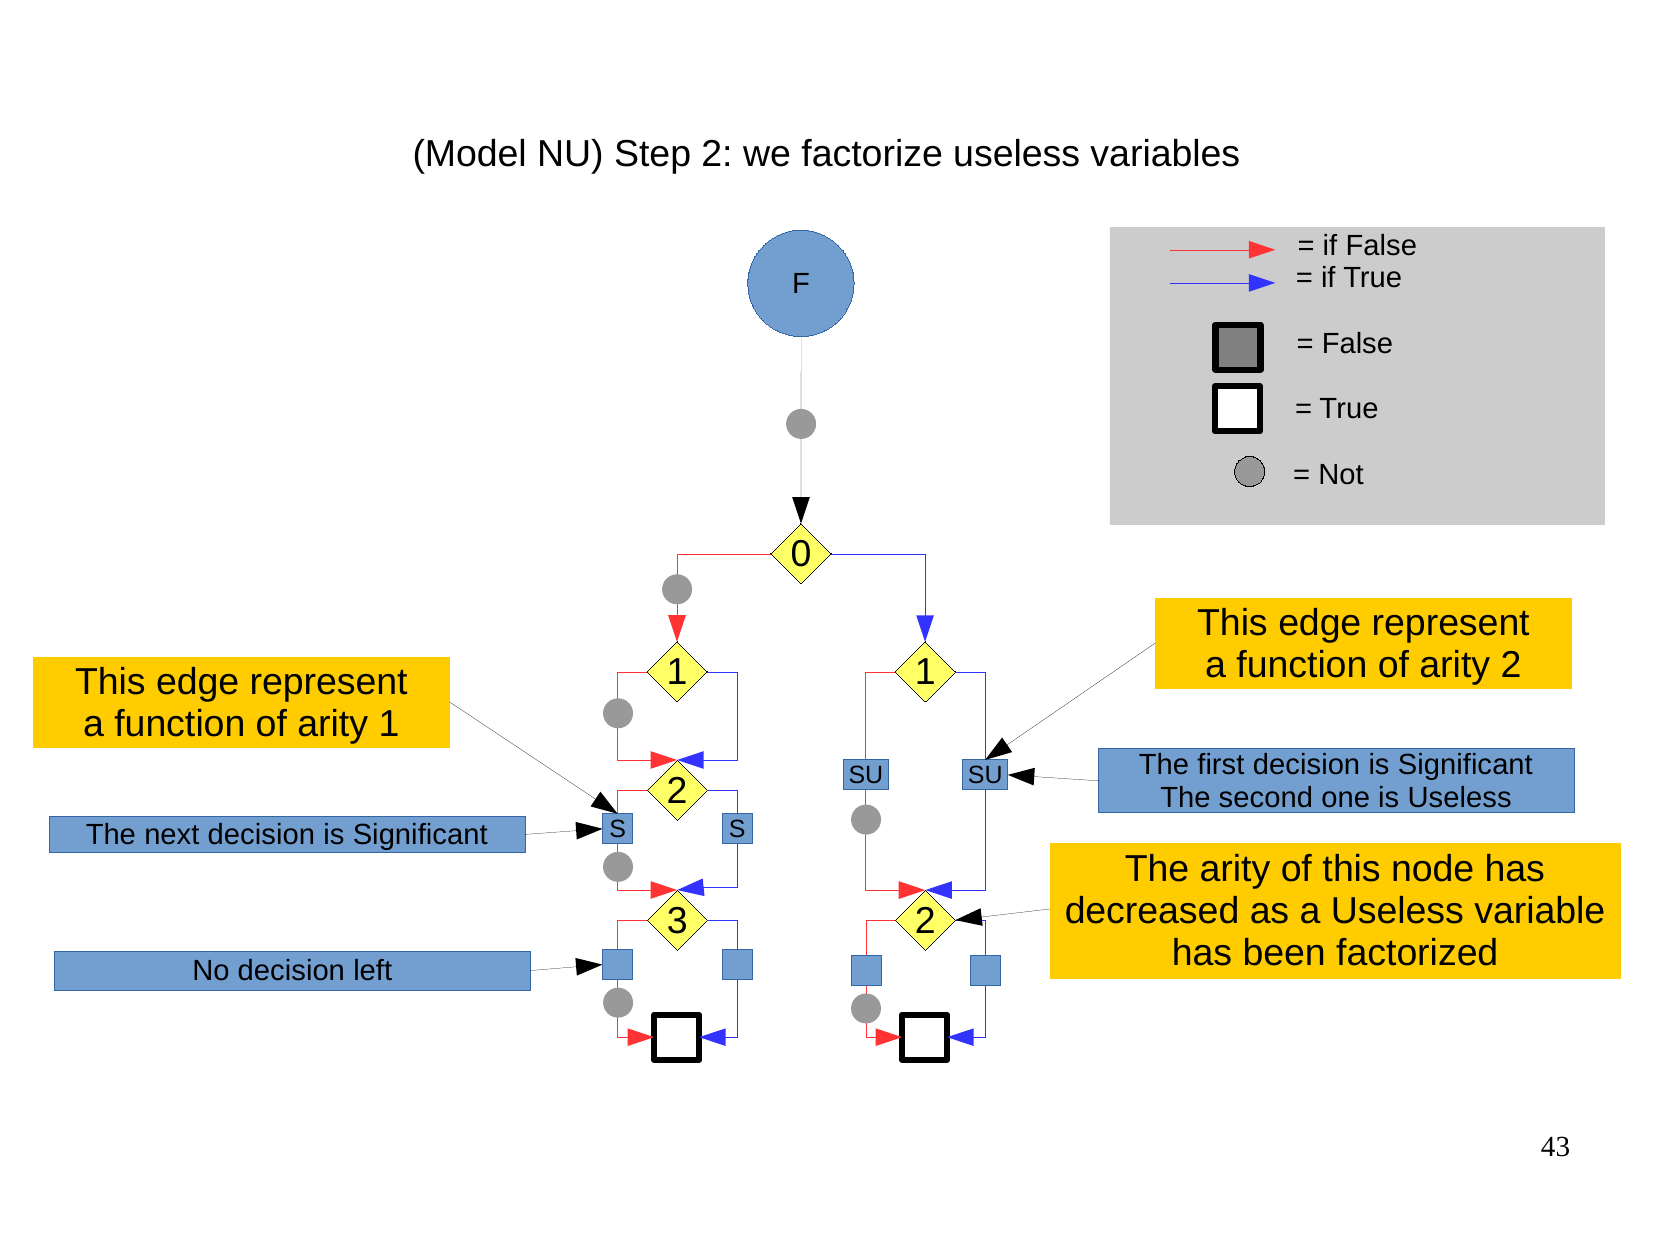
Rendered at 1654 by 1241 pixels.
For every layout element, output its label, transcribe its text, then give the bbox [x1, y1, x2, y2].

text_box This edge represent a function of arity 1 [33, 657, 450, 748]
text_box The first decision is Significant The second one is Useless [1098, 748, 1575, 813]
text_box This edge represent a function of arity 2 [1155, 598, 1572, 689]
text_box 2 [647, 760, 708, 821]
text_box [902, 1014, 948, 1060]
text_box [662, 574, 693, 605]
text_box [603, 851, 634, 882]
text_box [603, 698, 634, 729]
text_box 3 [647, 891, 708, 951]
text_box [722, 949, 753, 980]
text_box [851, 955, 882, 986]
text_box SU [962, 759, 1008, 790]
text_box 1 [895, 641, 956, 702]
text_box No decision left [54, 951, 531, 991]
text_box [851, 804, 882, 835]
text_box The arity of this node has decreased as a Useless variable has been factorized [1050, 843, 1621, 979]
text_box = if False = if True = False = True = Not [1109, 227, 1605, 525]
text_box [654, 1014, 700, 1060]
text_box [1215, 386, 1261, 432]
text_box SU [843, 759, 889, 790]
text_box [850, 993, 882, 1024]
text_box The next decision is Significant [49, 816, 526, 853]
text_box [970, 955, 1001, 986]
text_box 1 [647, 641, 708, 702]
text_box F [747, 257, 855, 337]
title (Model NU) Step 2: we factorize useless variables [82, 49, 1571, 257]
text_box [603, 987, 634, 1018]
text_box [786, 408, 817, 439]
text_box 2 [895, 890, 955, 951]
text_box S [602, 813, 633, 844]
text_box [1234, 456, 1265, 487]
text_box [602, 949, 633, 980]
text_box 0 [770, 523, 832, 584]
text_box S [722, 813, 753, 844]
text_box [1215, 324, 1261, 370]
